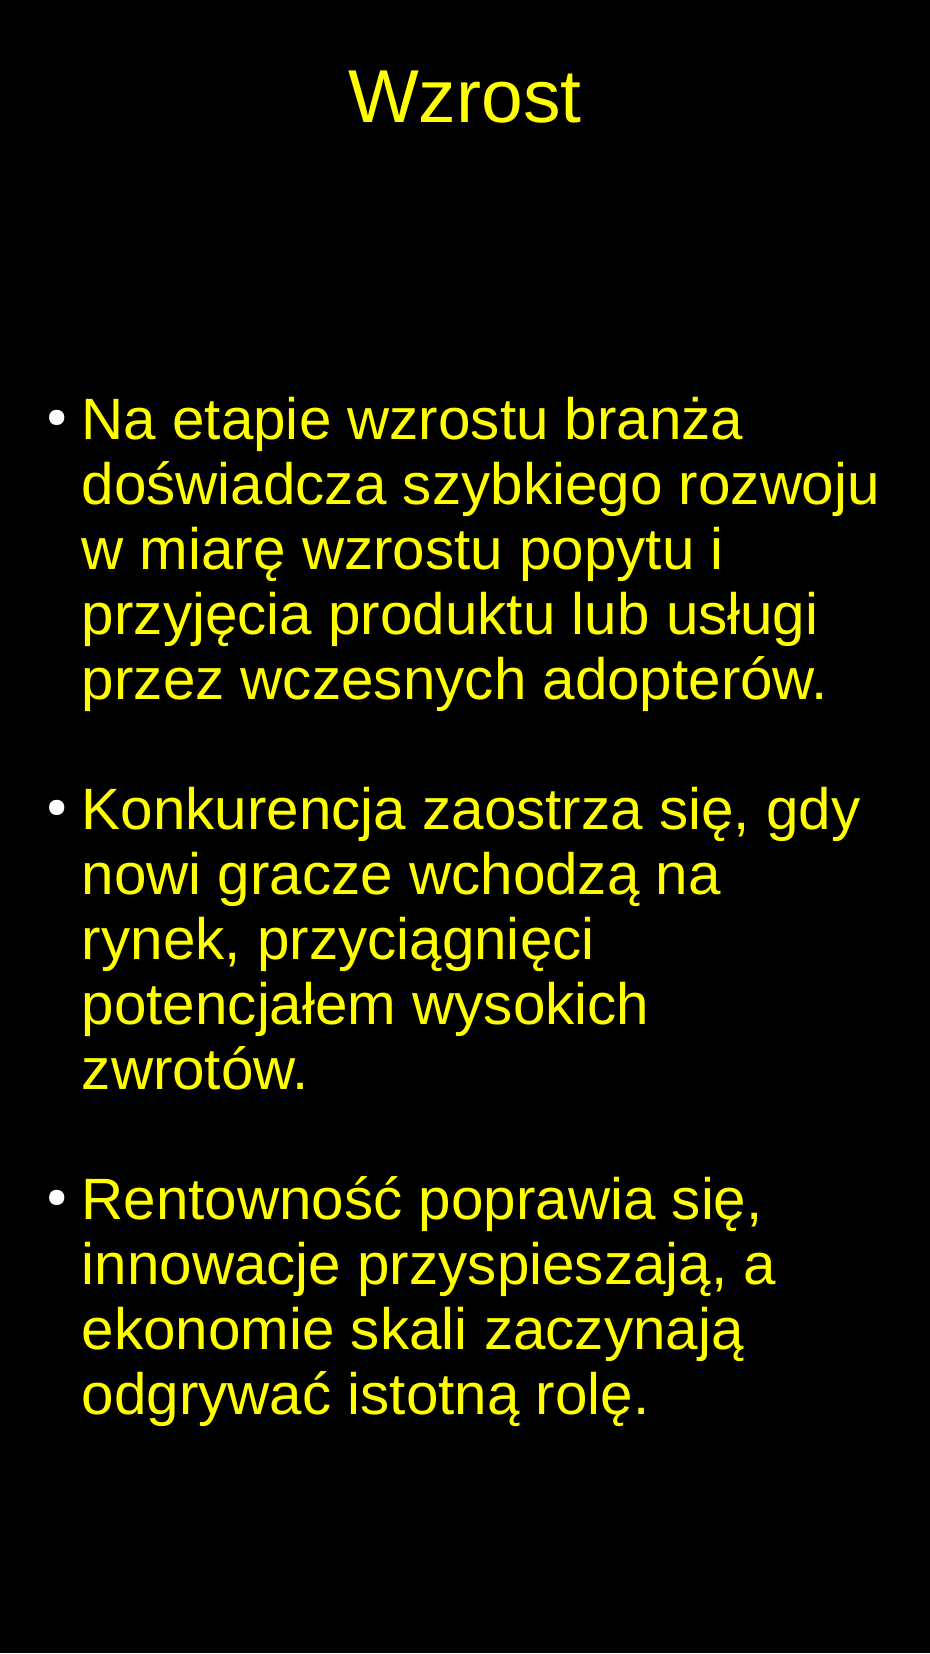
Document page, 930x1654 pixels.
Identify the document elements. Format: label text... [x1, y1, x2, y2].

title Wzrost [46, 54, 884, 353]
subtitle Na etapie wzrostu branża doświadcza szybkiego rozwoju w miarę wzrostu popytu i przyjęcia produktu lub usługi przez wczesnych adopterów. Konkurencja zaostrza się, gdy nowi gracze wchodzą na rynek, przyciągnięci potencjałem wysokich zwrotów. Rentowność poprawia się, innowacje przyspieszają, a ekonomie skali zaczynają odgrywać istotną rolę. [46, 386, 884, 1575]
